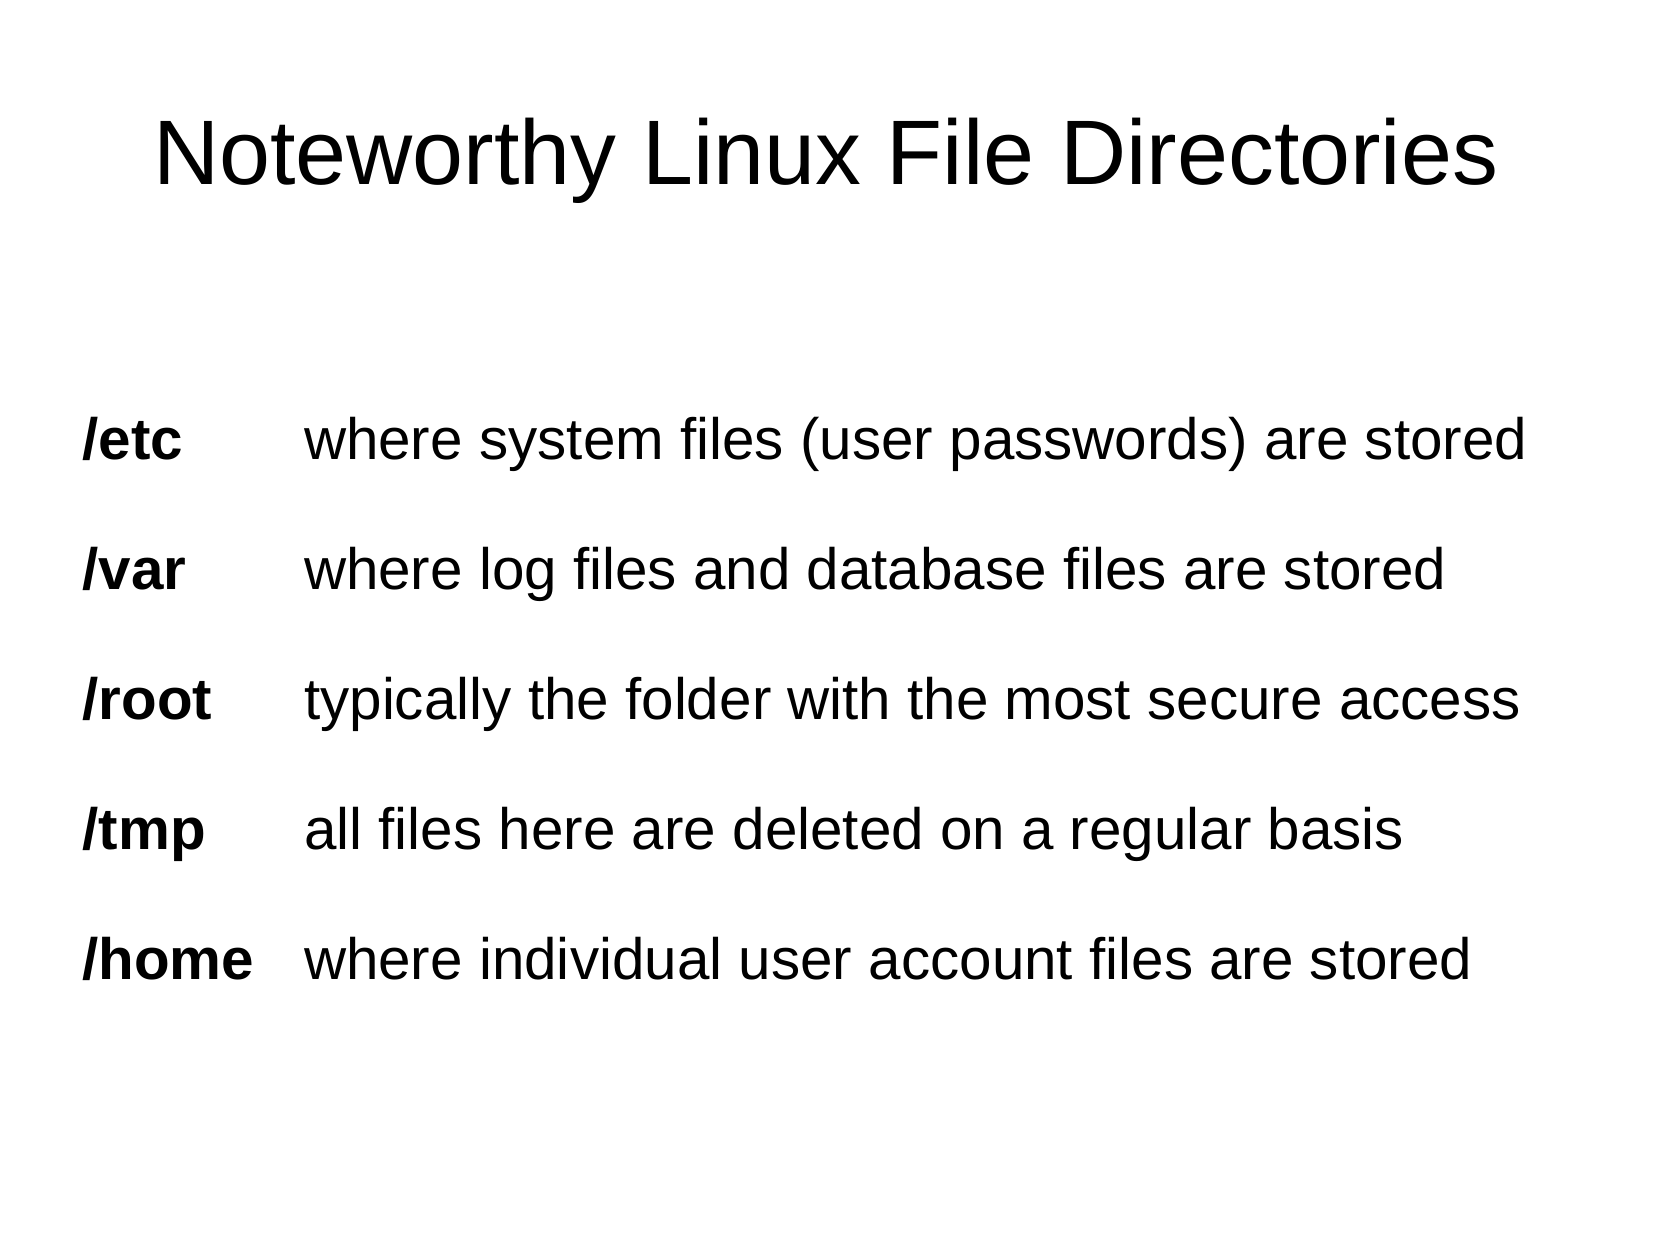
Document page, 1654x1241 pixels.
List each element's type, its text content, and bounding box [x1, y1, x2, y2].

subtitle /etc where system files (user passwords) are stored /var where log files and database files are stored /root typically the folder with the most secure access /tmp all files here are deleted on a regular basis /home where individual user account files are stored [82, 288, 1571, 1111]
title Noteworthy Linux File Directories [82, 49, 1571, 257]
